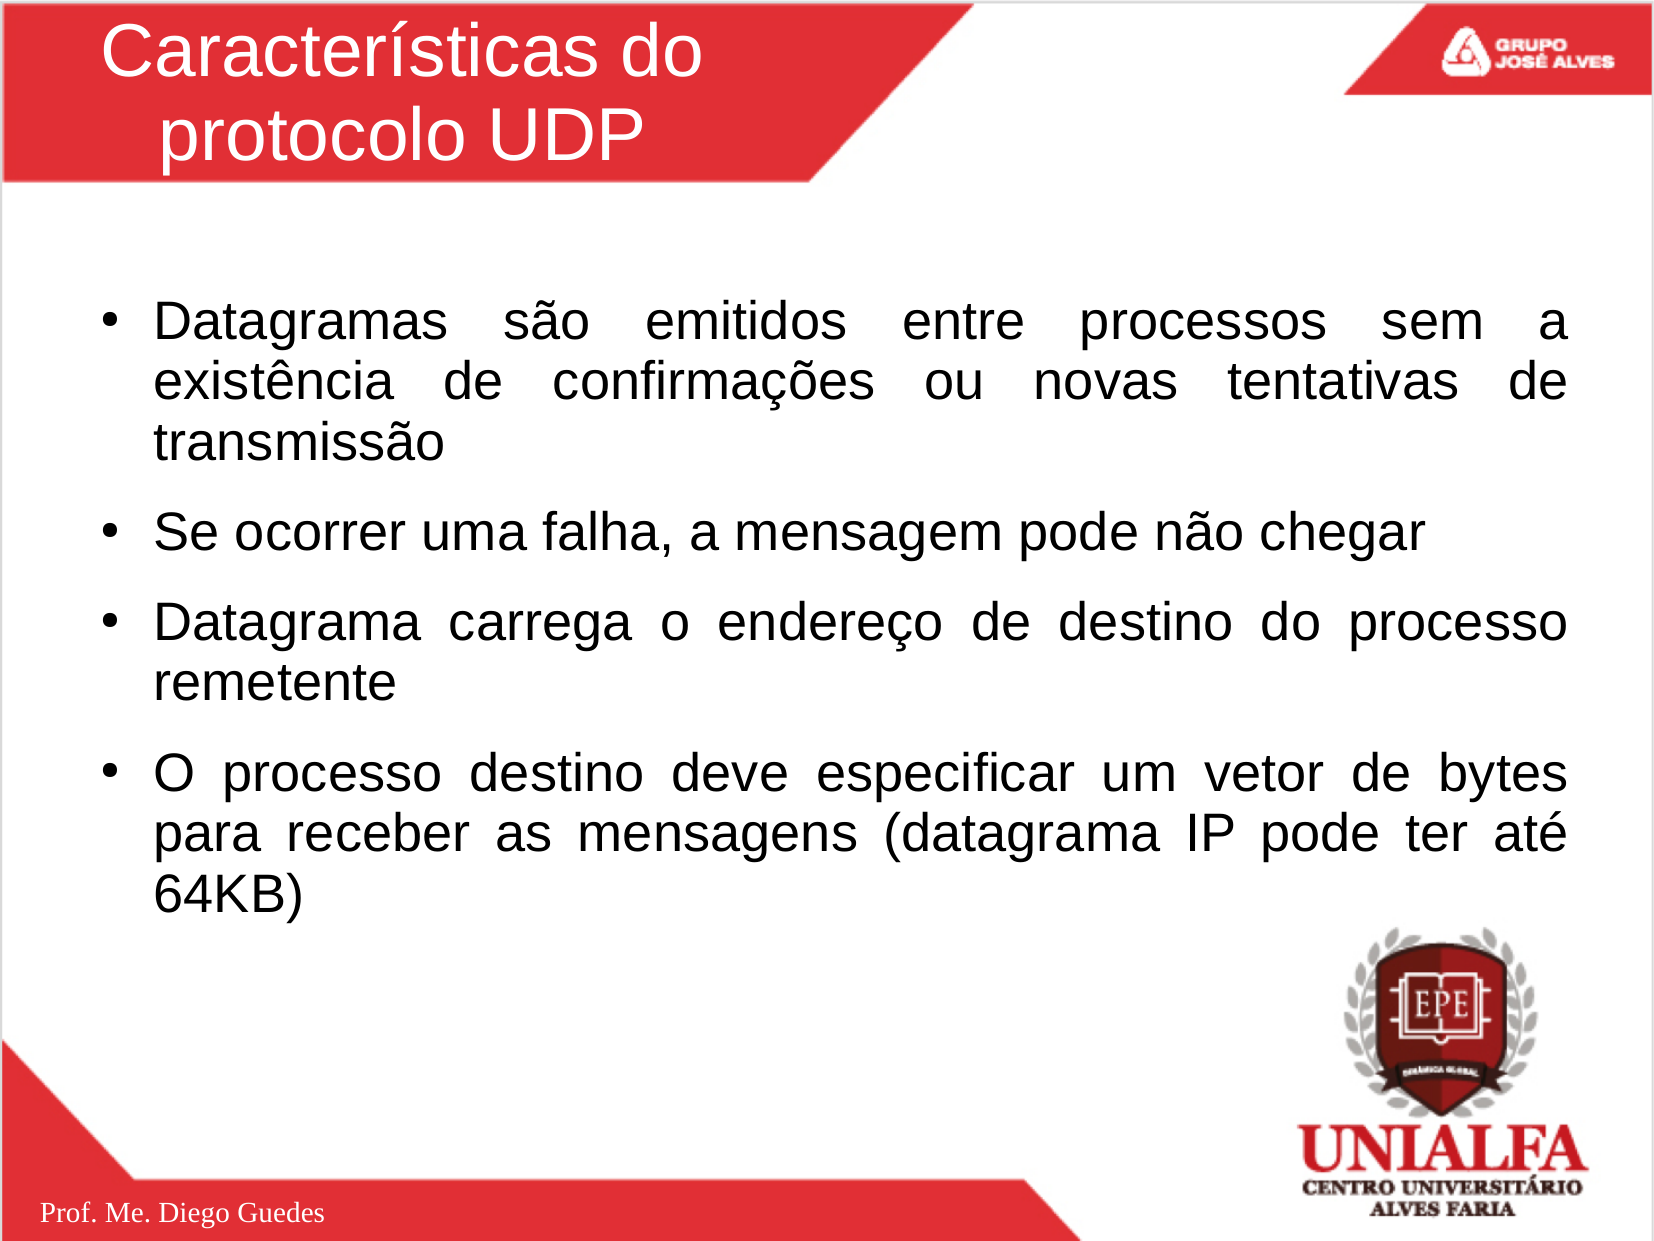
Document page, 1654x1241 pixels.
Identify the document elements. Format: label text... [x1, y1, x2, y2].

picture [0, 0, 1654, 1241]
list Datagramas são emitidos entre processos sem a existência de confirmações ou novas tentativas de transmissão Se ocorrer uma falha, a mensagem pode não chegar Datagrama carrega o endereço de destino do processo remetente O processo destino deve especificar um vetor de bytes para receber as mensagens (datagrama IP pode ter até 64KB) [82, 290, 1571, 1109]
title Características do protocolo UDP [6, 8, 799, 176]
